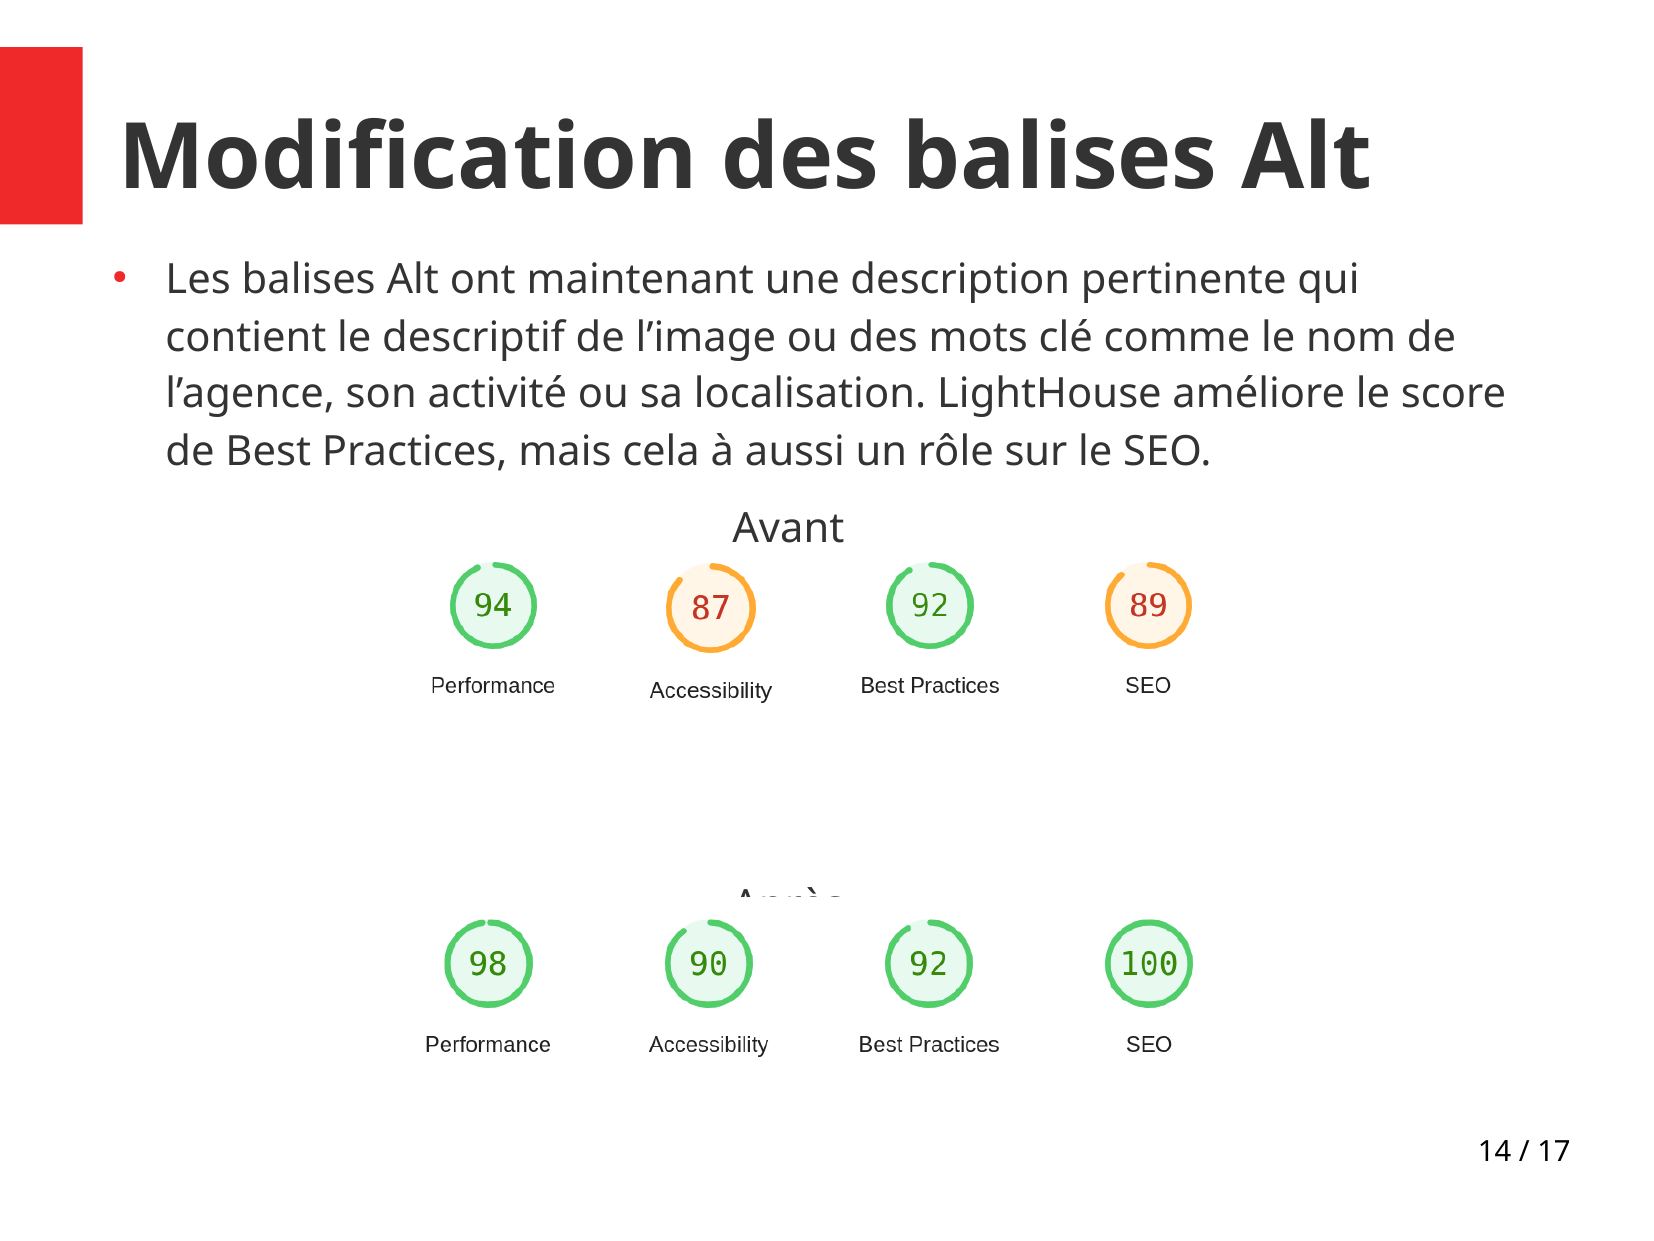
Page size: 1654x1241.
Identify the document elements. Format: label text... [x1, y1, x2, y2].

title Modification des balises Alt [118, 27, 1571, 278]
list Les balises Alt ont maintenant une description pertinente qui contient le descriptif de l’image ou des mots clé comme le nom de l’agence, son activité ou sa localisation. LightHouse améliore le score de Best Practices, mais cela à aussi un rôle sur le SEO. Avant Après [94, 249, 1512, 969]
picture [389, 897, 1244, 1081]
picture [413, 543, 1217, 718]
